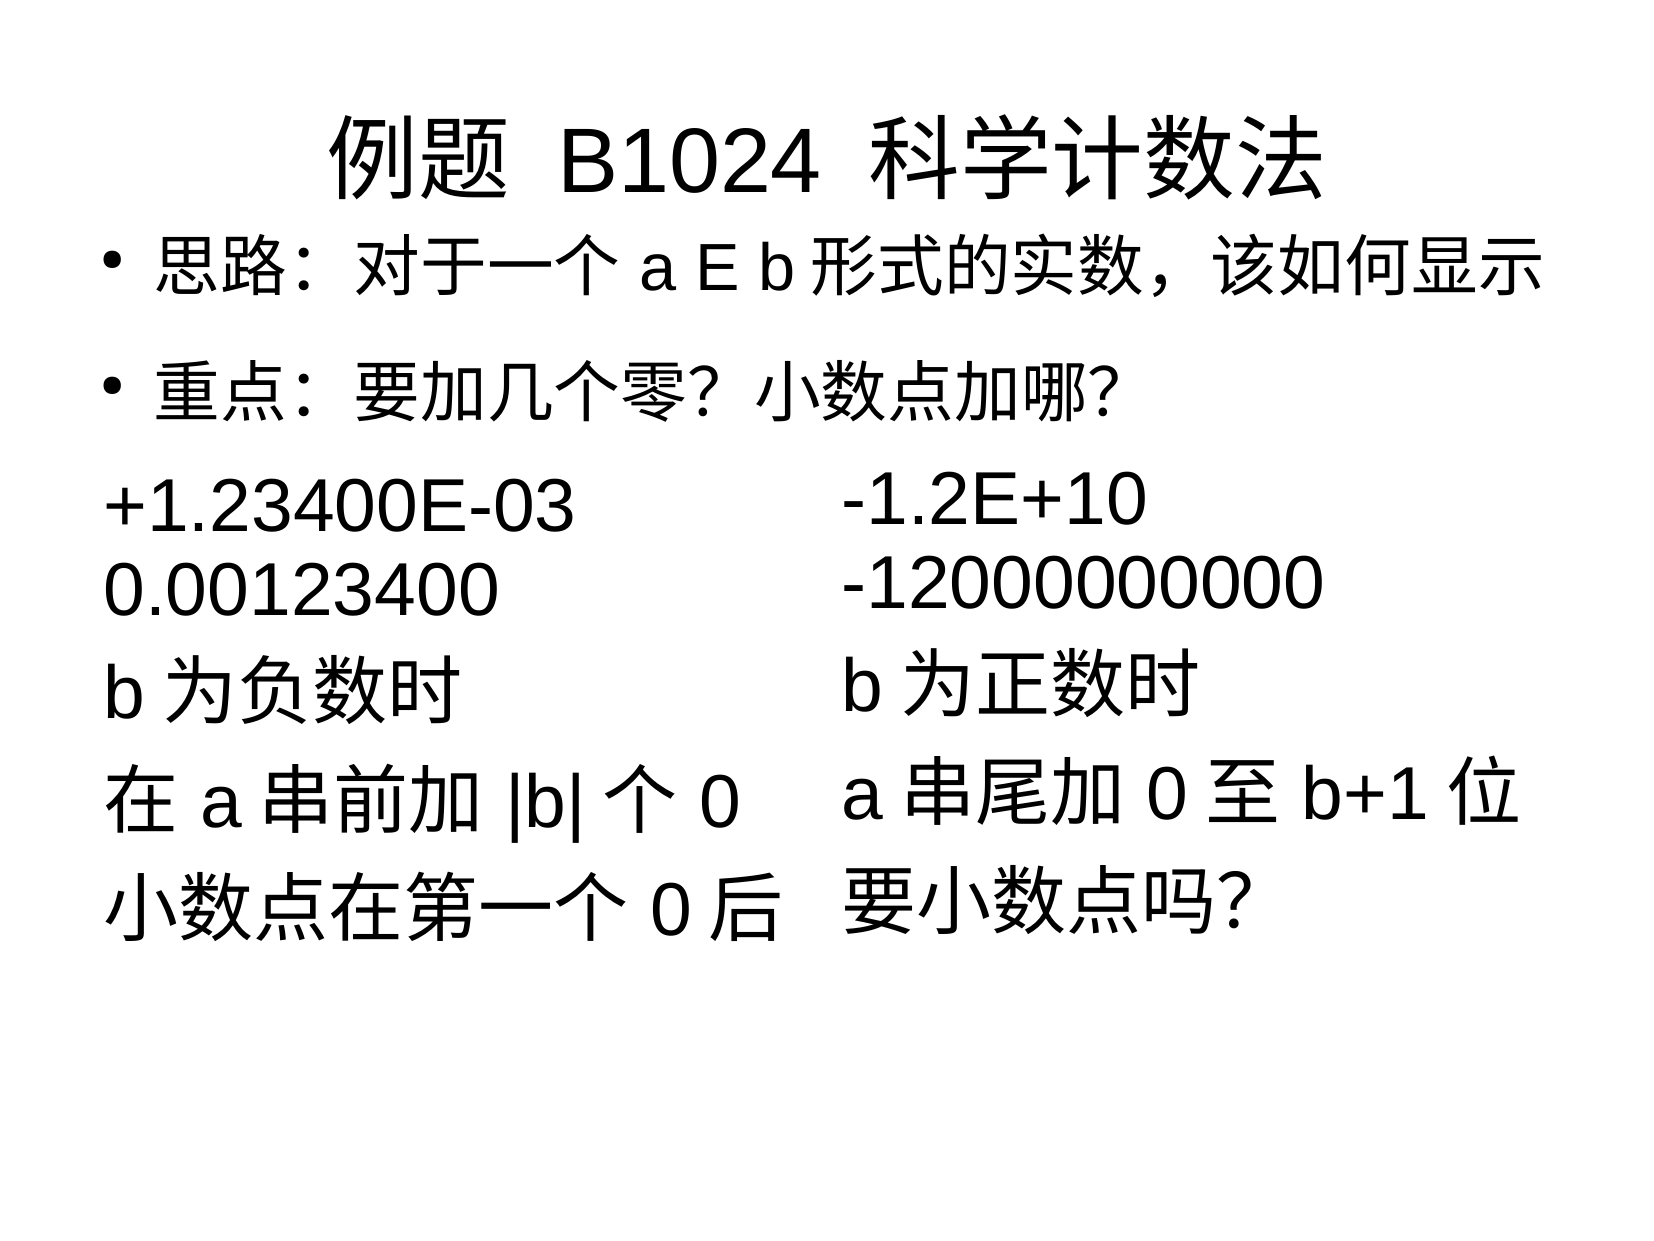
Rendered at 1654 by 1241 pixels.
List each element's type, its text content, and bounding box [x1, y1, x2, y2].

text_box -1.2E+10 -12000000000 b为正数时 a串尾加0至b+1位 要小数点吗？ [826, 448, 1575, 1182]
text_box +1.23400E-03 0.00123400 b为负数时 在a串前加|b|个0 小数点在第一个0后 [88, 456, 804, 1084]
title 例题 B1024 科学计数法 [82, 49, 1571, 212]
list 思路：对于一个a E b形式的实数，该如何显示 重点：要加几个零？小数点加哪？ [82, 212, 1571, 1241]
